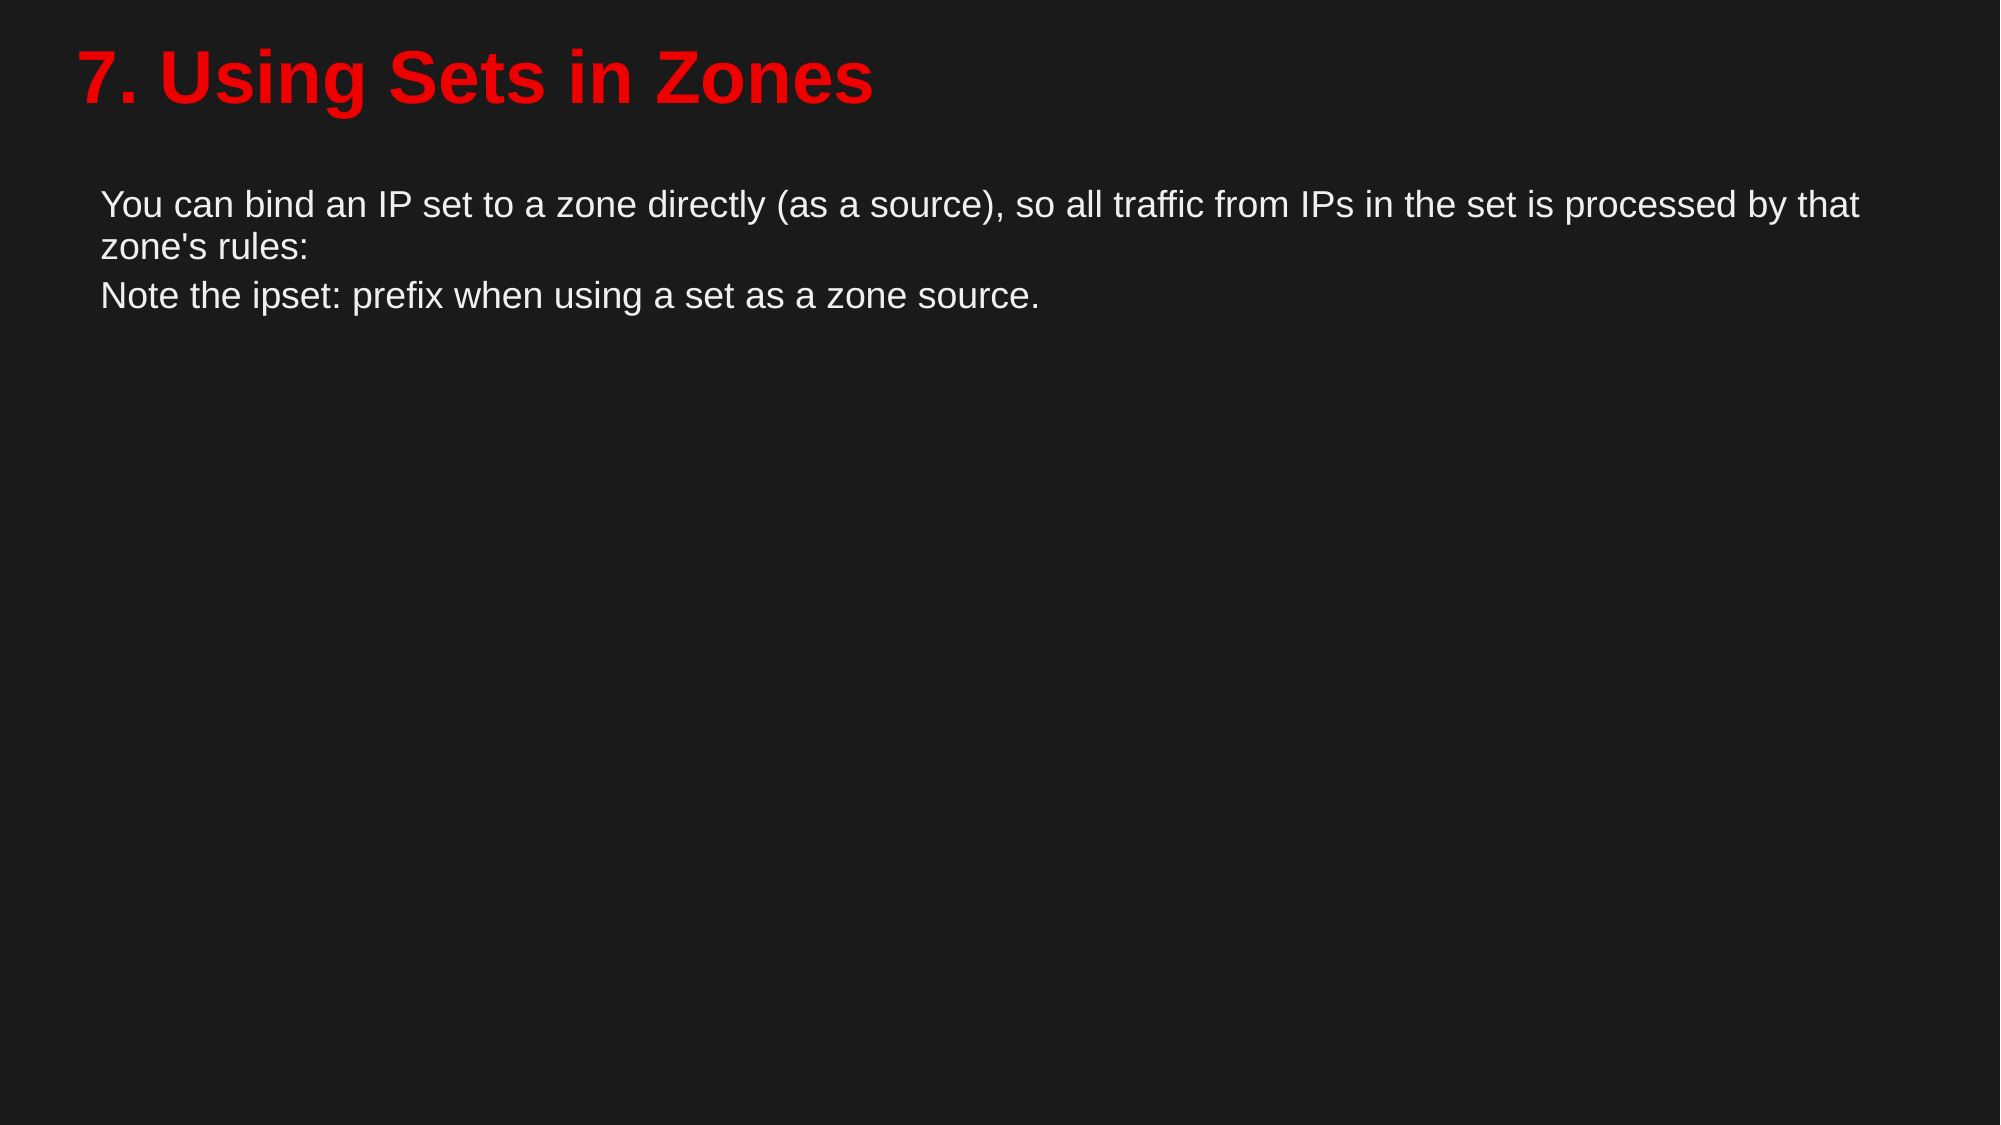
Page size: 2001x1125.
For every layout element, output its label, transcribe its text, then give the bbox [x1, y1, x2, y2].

text_box 7. Using Sets in Zones [59, 23, 1942, 154]
text_box You can bind an IP set to a zone directly (as a source), so all traffic from IPs in the set is processed by that zone's rules: Note the ipset: prefix when using a set as a zone source. [59, 171, 1942, 1087]
